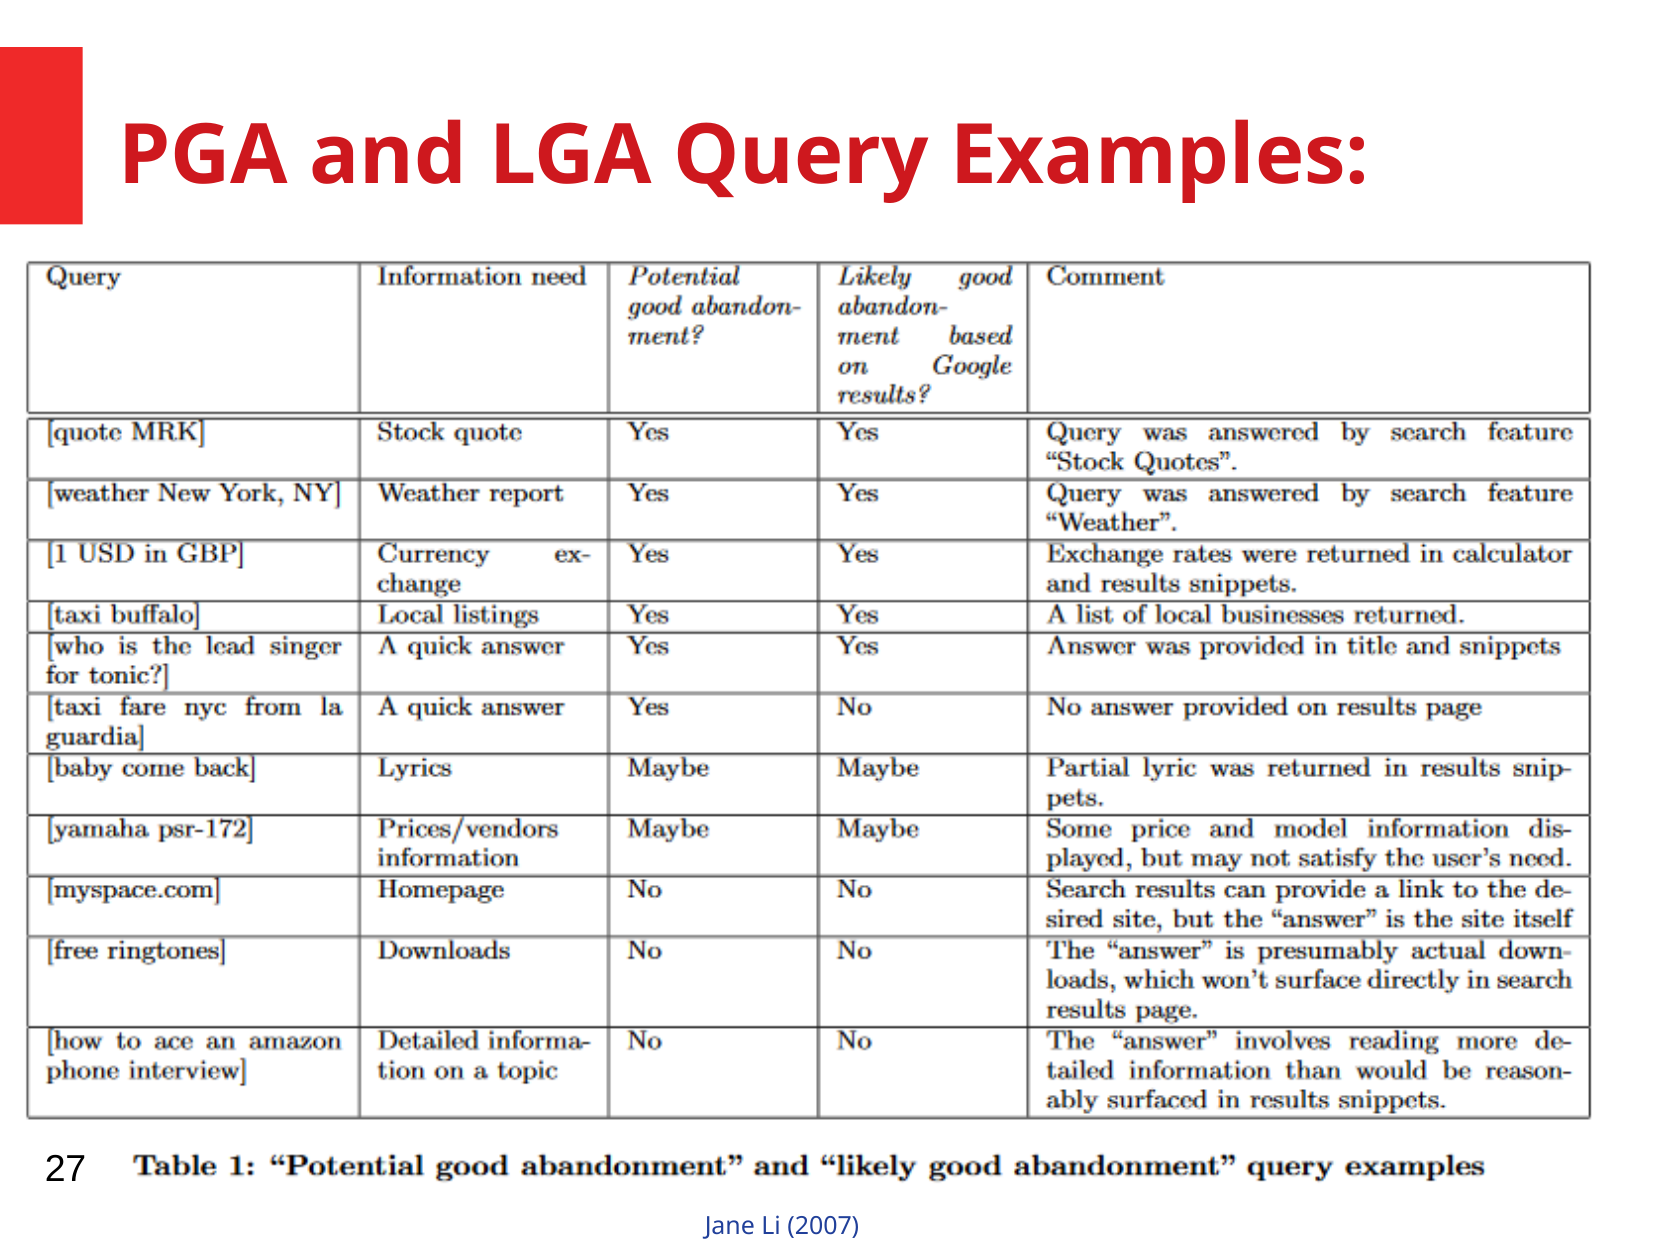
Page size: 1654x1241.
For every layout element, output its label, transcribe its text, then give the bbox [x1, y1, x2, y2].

title PGA and LGA Query Examples: [118, 49, 1571, 242]
picture [15, 242, 1621, 1207]
text_box 27 [30, 1140, 106, 1197]
text_box Jane Li (2007) [690, 1207, 961, 1241]
